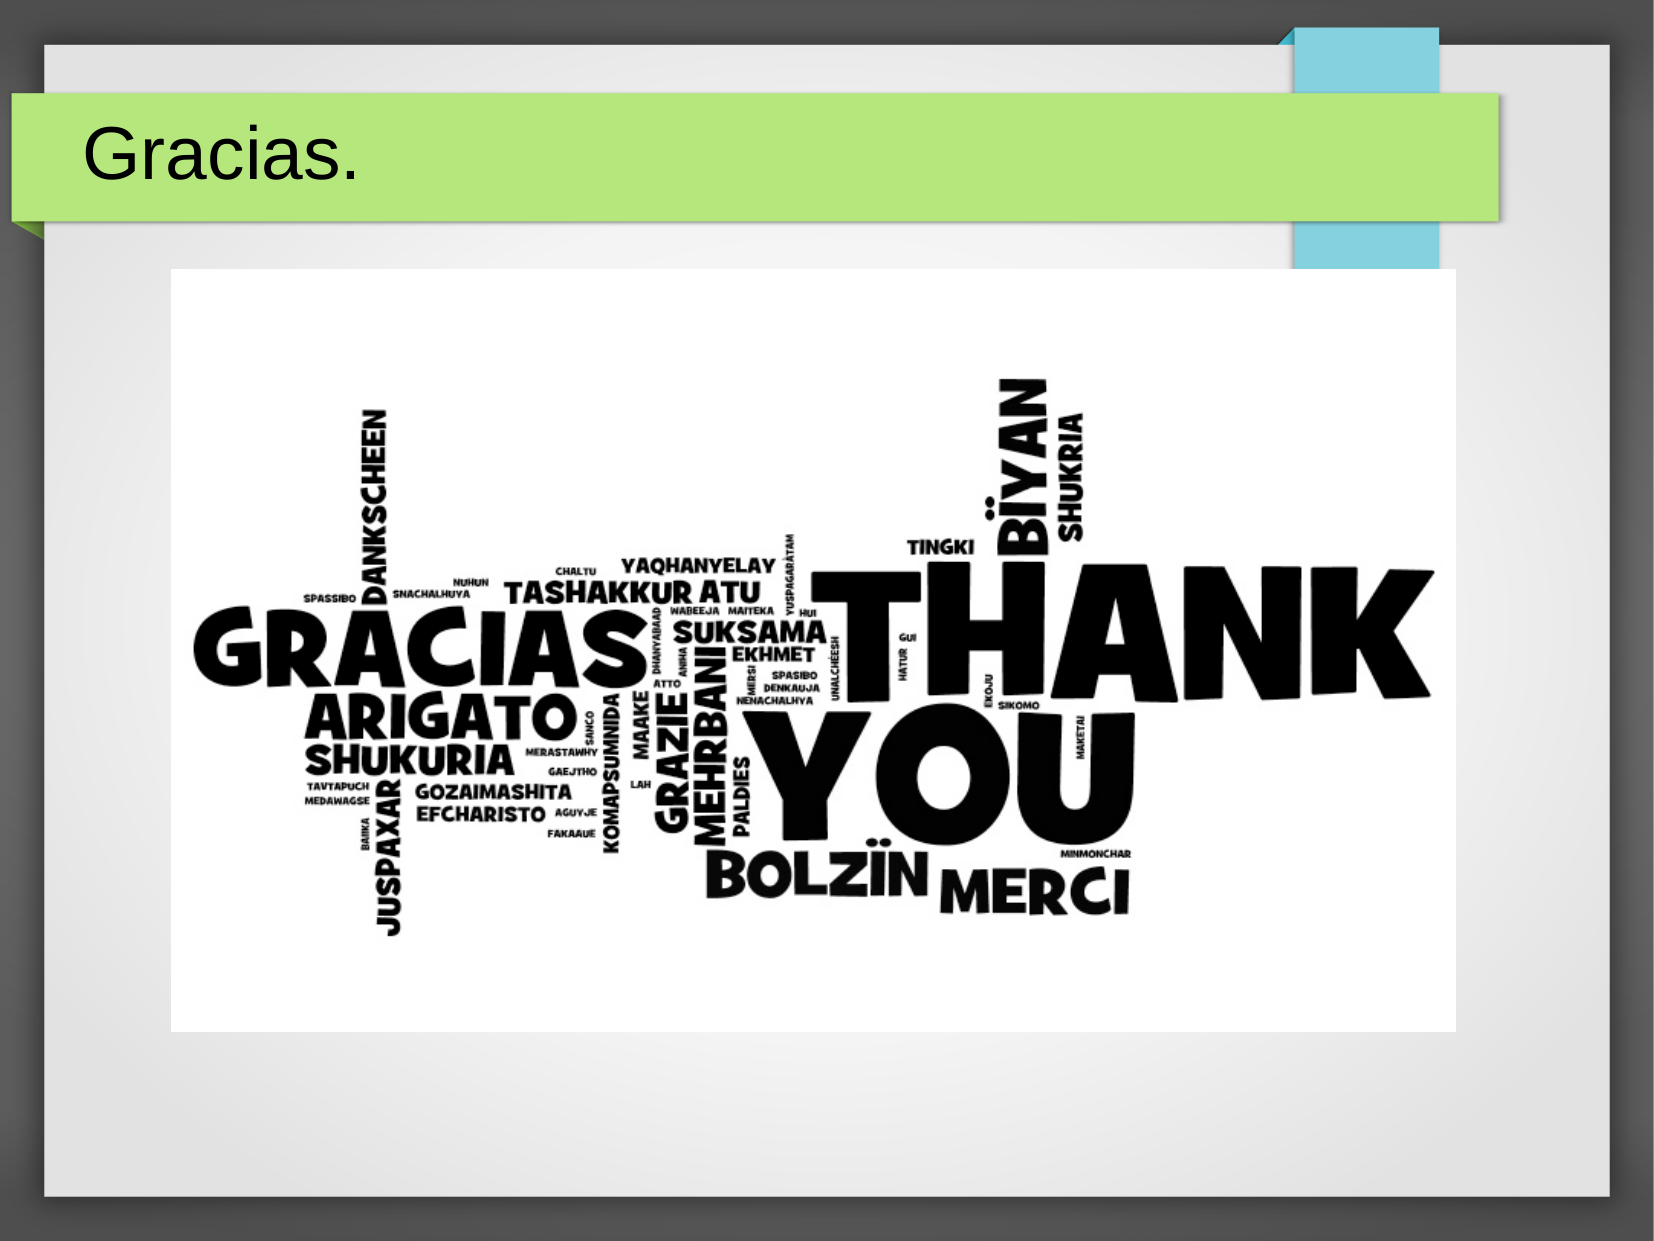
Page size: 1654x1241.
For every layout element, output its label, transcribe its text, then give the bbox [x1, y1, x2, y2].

picture [0, 0, 1654, 1241]
title Gracias. [82, 94, 1264, 213]
